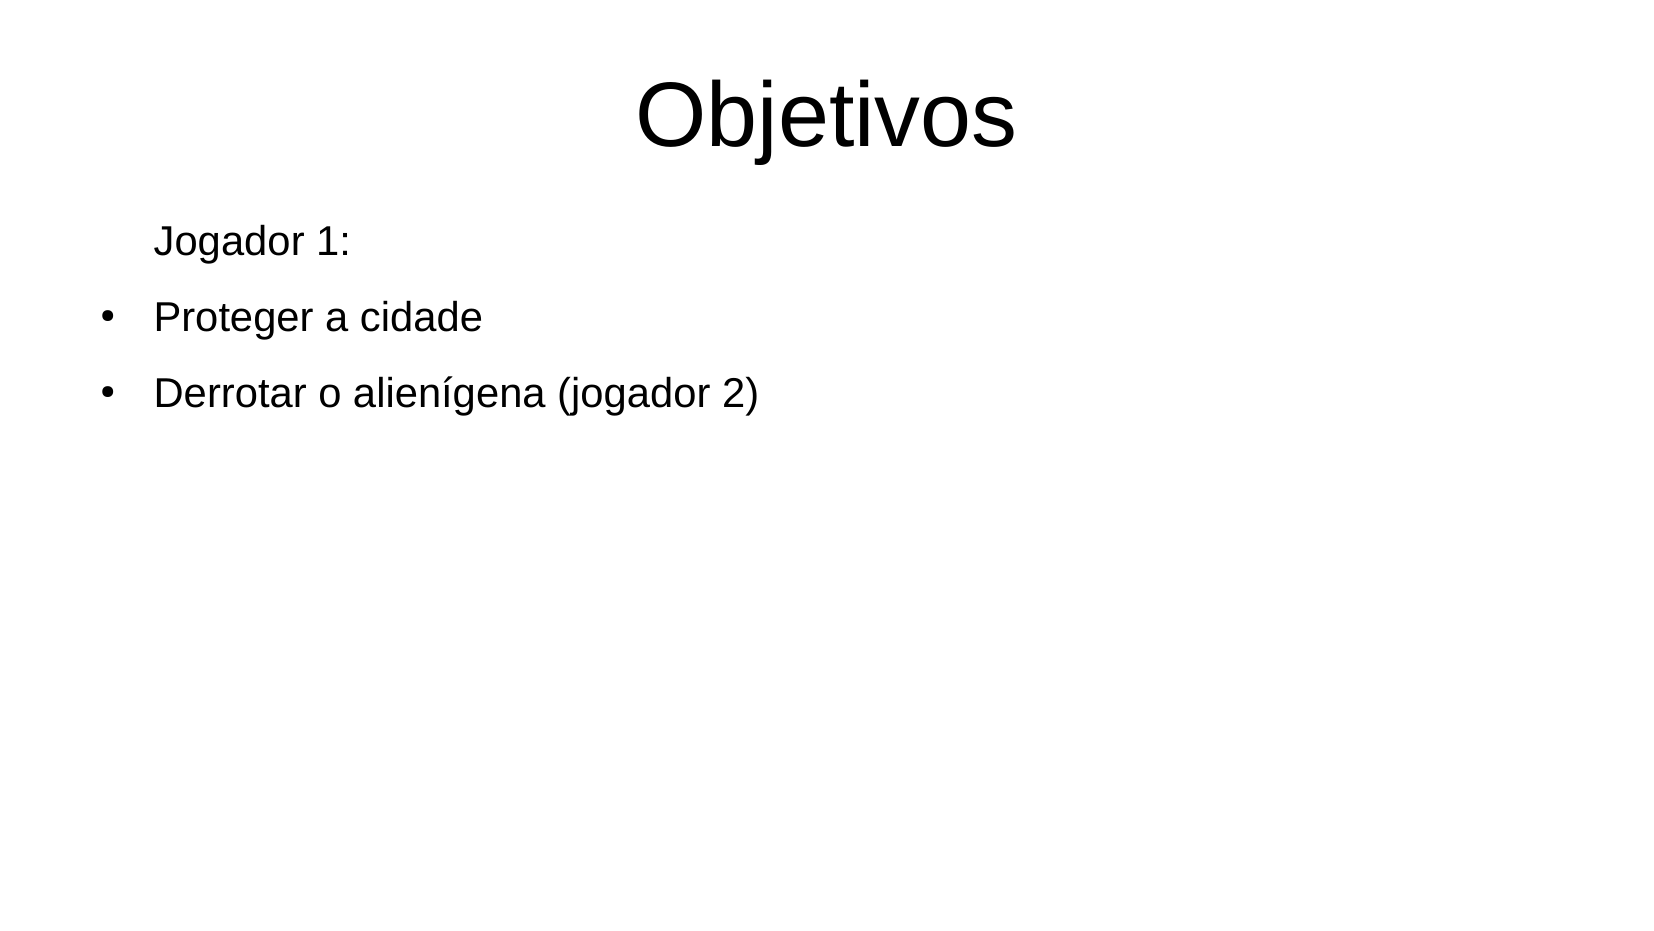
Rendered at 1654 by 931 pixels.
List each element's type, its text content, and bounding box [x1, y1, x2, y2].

title Objetivos [82, 37, 1571, 193]
list Jogador 1: Proteger a cidade Derrotar o alienígena (jogador 2) [82, 217, 1571, 758]
